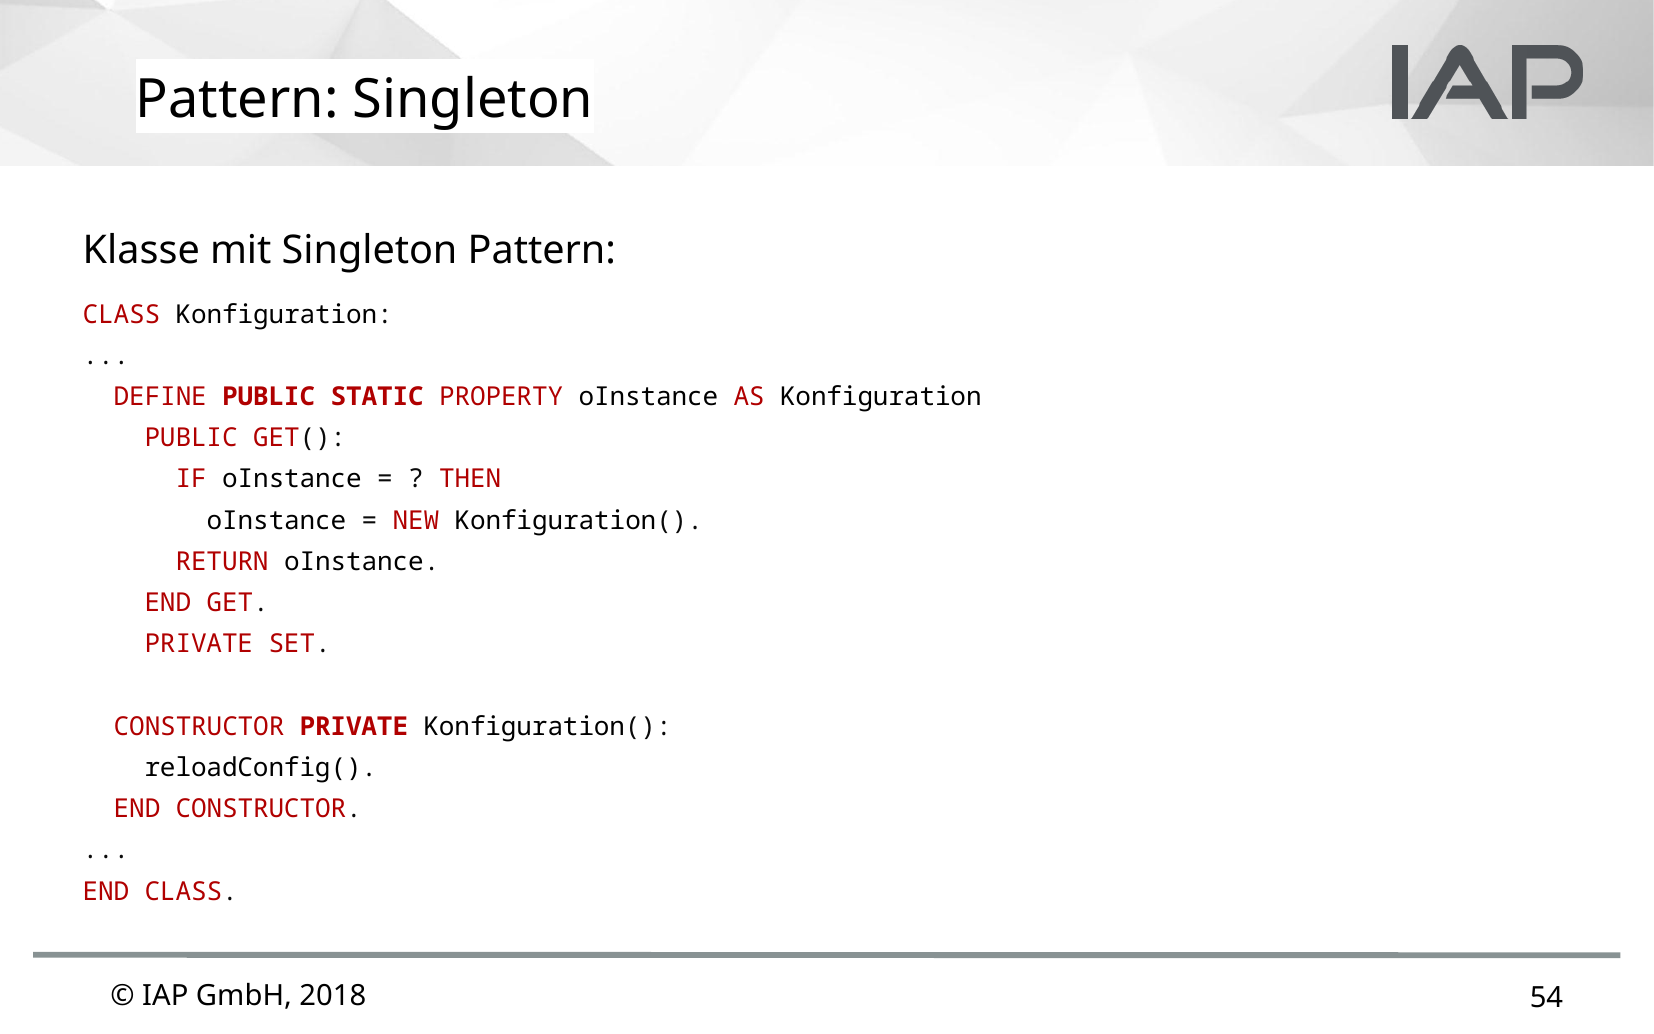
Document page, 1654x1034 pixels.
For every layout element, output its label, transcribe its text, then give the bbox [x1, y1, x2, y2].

picture [0, 0, 1654, 166]
list CLASS Konfiguration: ... DEFINE PUBLIC STATIC PROPERTY oInstance AS Konfiguration PUBLIC GET(): IF oInstance = ? THEN oInstance = NEW Konfiguration(). RETURN oInstance. END GET. PRIVATE SET. CONSTRUCTOR PRIVATE Konfiguration(): reloadConfig(). END CONSTRUCTOR. ... END CLASS. [82, 295, 1571, 915]
title Pattern: Singleton [135, 41, 1264, 152]
list Klasse mit Singleton Pattern: [82, 221, 1571, 295]
